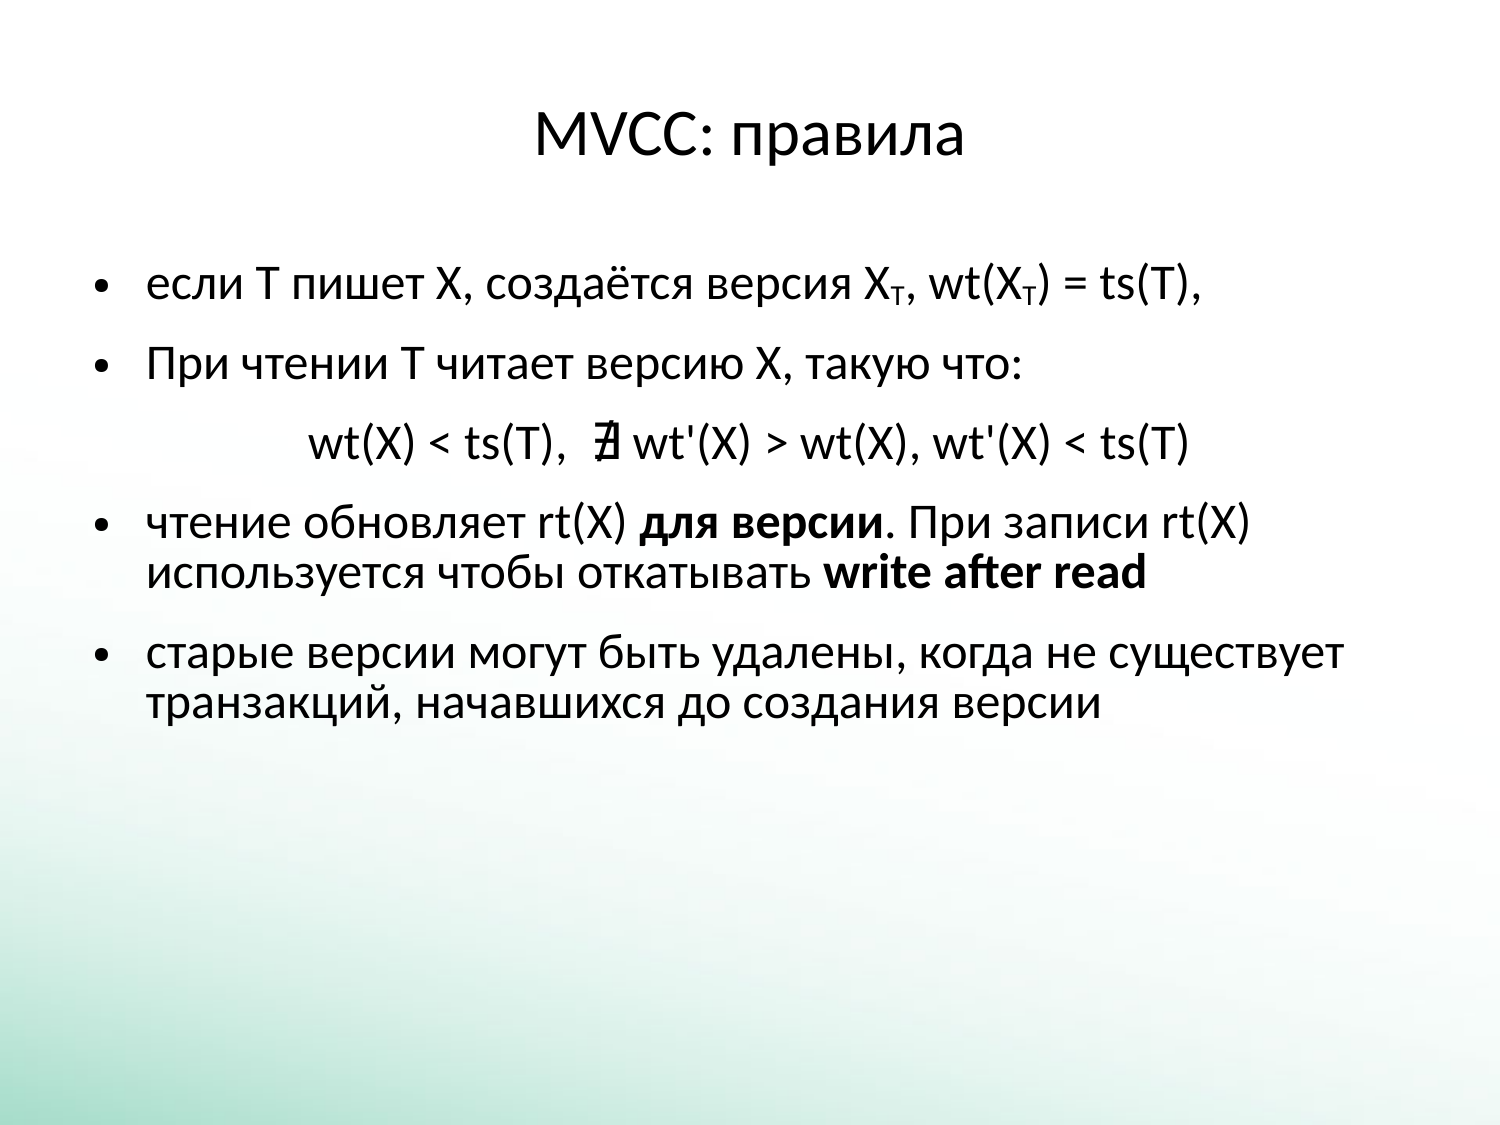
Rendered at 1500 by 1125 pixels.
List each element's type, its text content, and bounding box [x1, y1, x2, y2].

picture [0, 0, 1500, 1125]
list если T пишет X, создаётся версия XT, wt(XT) = ts(T), При чтении T читает версию X, такую что: wt(X) < ts(T), ∄ wt'(X) > wt(X), wt'(X) < ts(T) чтение обновляет rt(X) для версии. При записи rt(X) используется чтобы откатывать write after read старые версии могут быть удалены, когда не существует транзакций, начавшихся до создания версии [75, 262, 1425, 1005]
title MVCC: правила [75, 45, 1425, 233]
